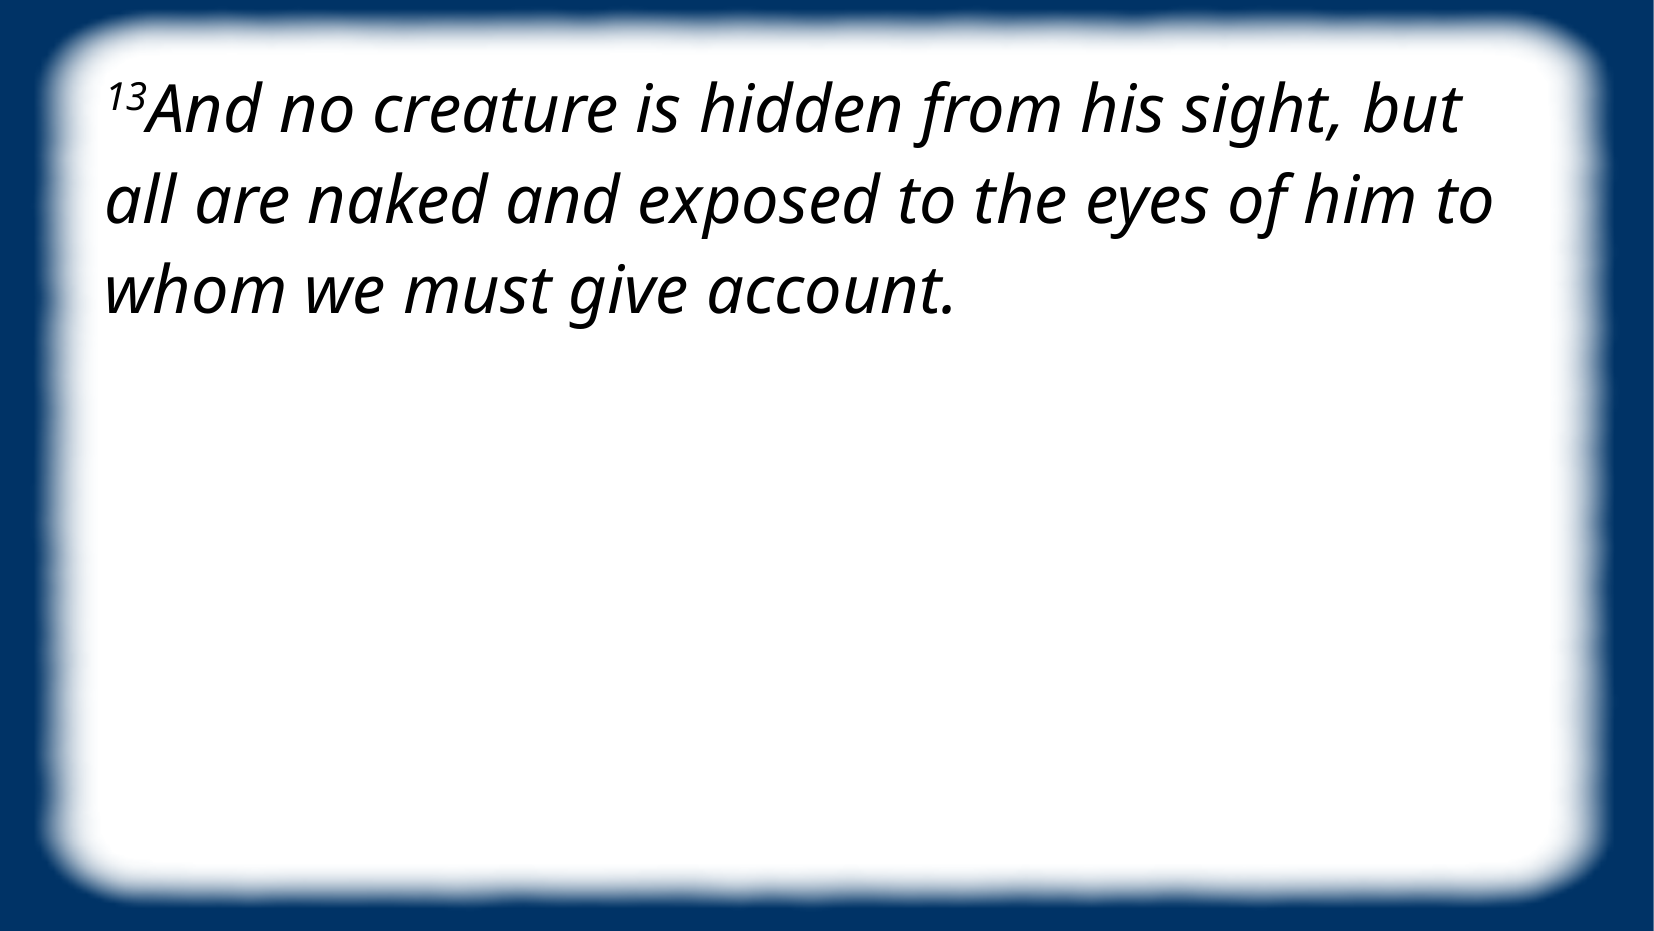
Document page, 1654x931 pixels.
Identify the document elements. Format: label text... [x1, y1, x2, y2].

text_box 13And no creature is hidden from his sight, but all are naked and exposed to the eyes of him to whom we must give account. [90, 53, 1561, 361]
picture [0, 0, 1654, 931]
